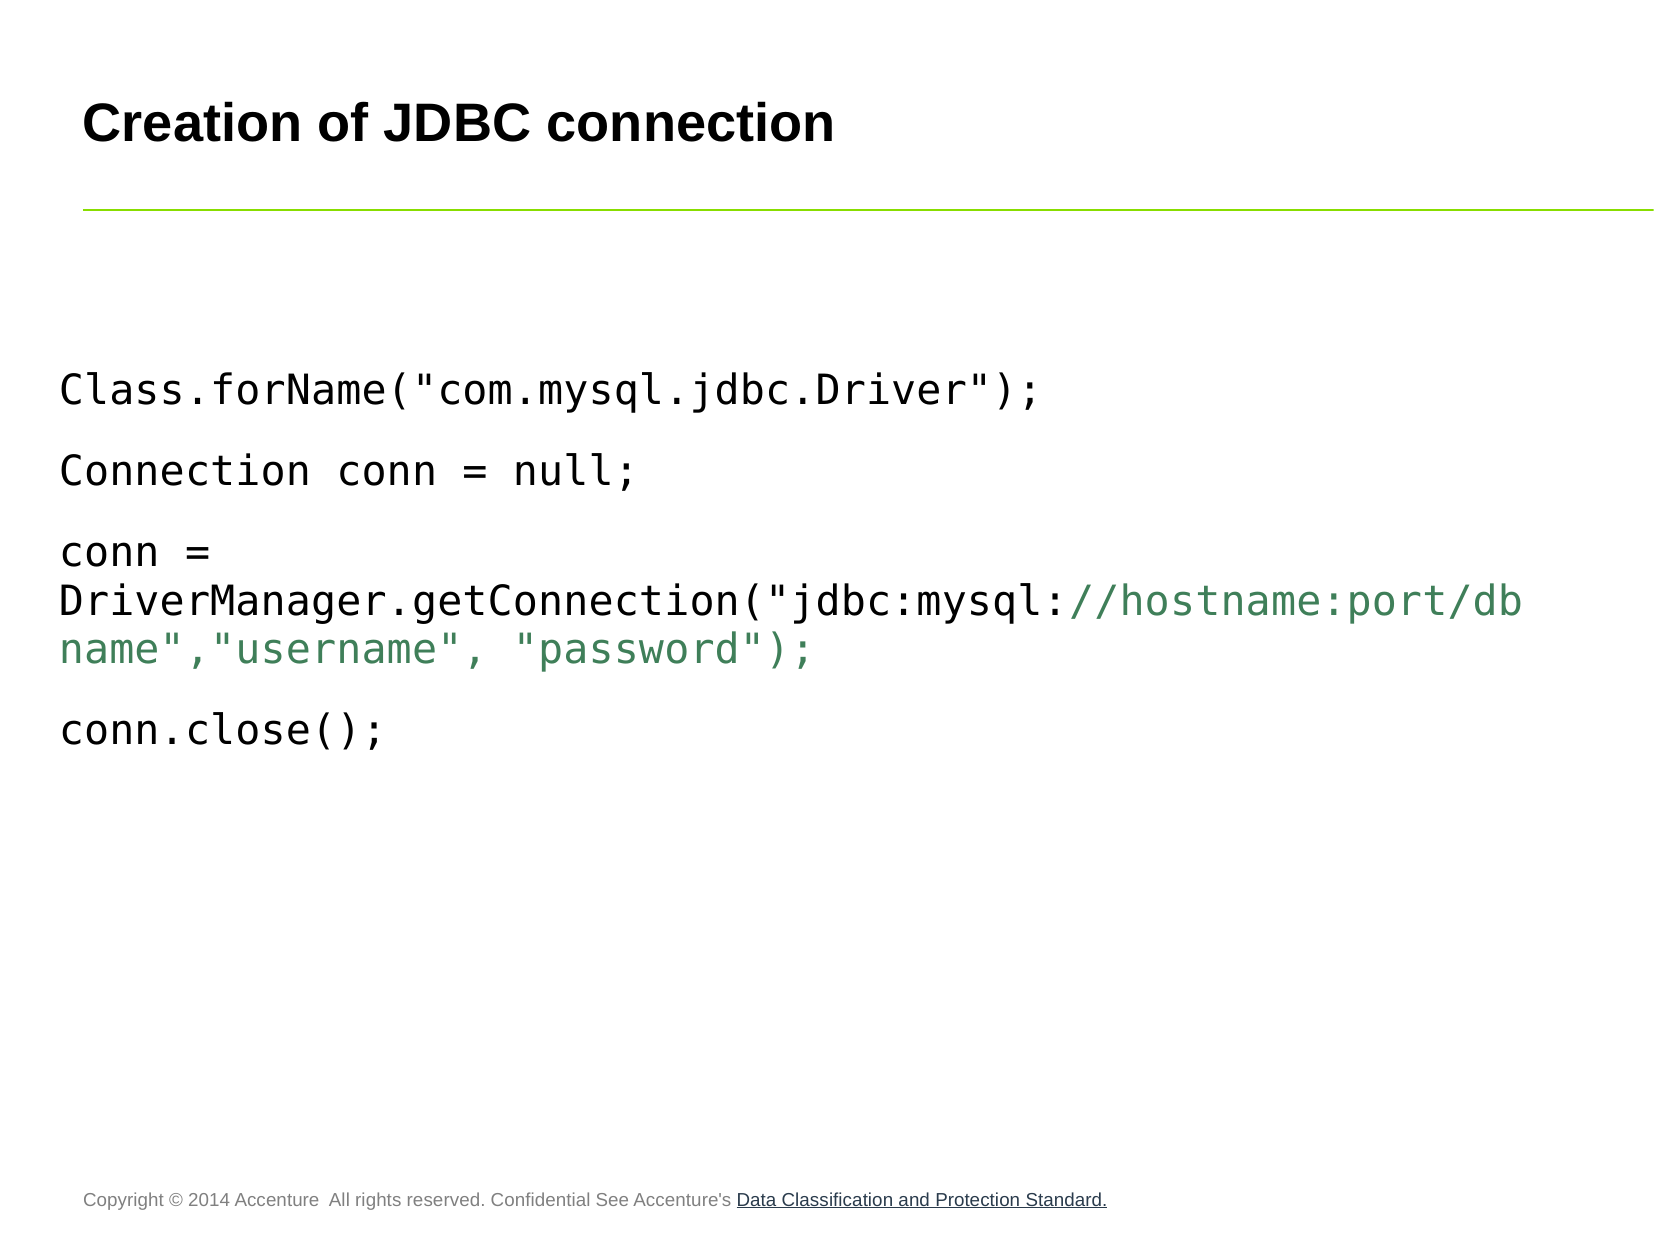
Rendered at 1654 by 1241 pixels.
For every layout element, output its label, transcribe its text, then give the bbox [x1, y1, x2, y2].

title Creation of JDBC connection [82, 67, 1571, 177]
list Class.forName("com.mysql.jdbc.Driver"); Connection conn = null; conn = DriverManager.getConnection("jdbc:mysql://hostname:port/dbname","username", "password"); conn.close(); [59, 366, 1524, 1010]
